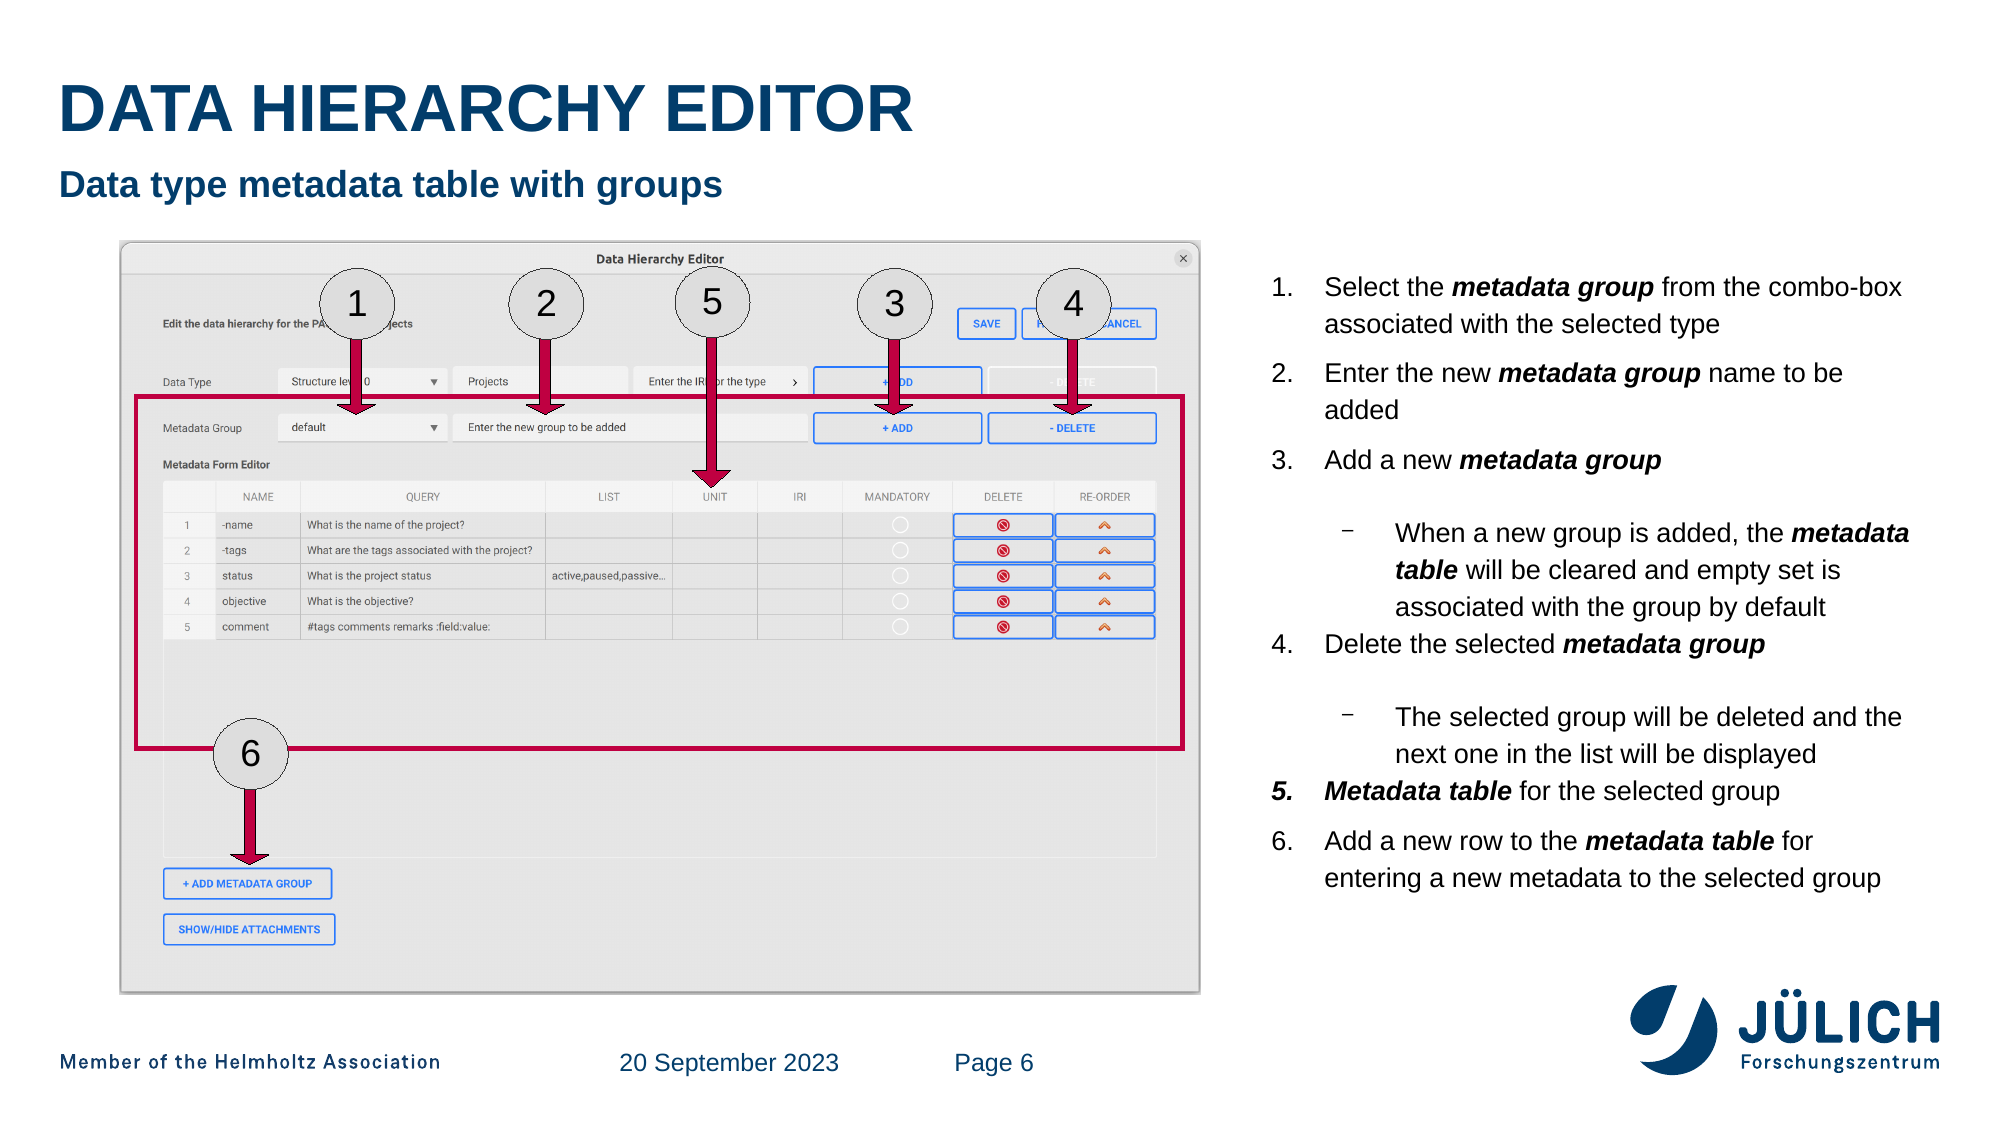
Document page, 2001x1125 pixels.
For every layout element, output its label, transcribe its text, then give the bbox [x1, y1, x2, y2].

list Data type metadata table with groups [58, 154, 1937, 238]
text_box [134, 338, 1185, 751]
title Data Hierarchy Editor [59, 53, 1938, 238]
picture [119, 240, 1201, 995]
text_box 3 [857, 268, 933, 340]
slide_number Page <number> [954, 1046, 1073, 1084]
text_box 5 [675, 266, 751, 338]
list Select the metadata group from the combo-box associated with the selected type Enter the new metadata group name to be added Add a new metadata group When a new group is added, the metadata table will be cleared and empty set is associated with the group by default Delete the selected metadata group The selected group will be deleted and the next one in the list will be displayed Metadata table for the selected group Add a new row to the metadata table for entering a new metadata to the selected group [1253, 264, 1916, 903]
text_box 4 [1036, 268, 1112, 340]
text_box [230, 789, 269, 865]
text_box 2 [508, 268, 584, 340]
slide_number 20 September 2023 [619, 1046, 882, 1084]
text_box 1 [319, 268, 395, 340]
text_box 6 [213, 718, 289, 790]
